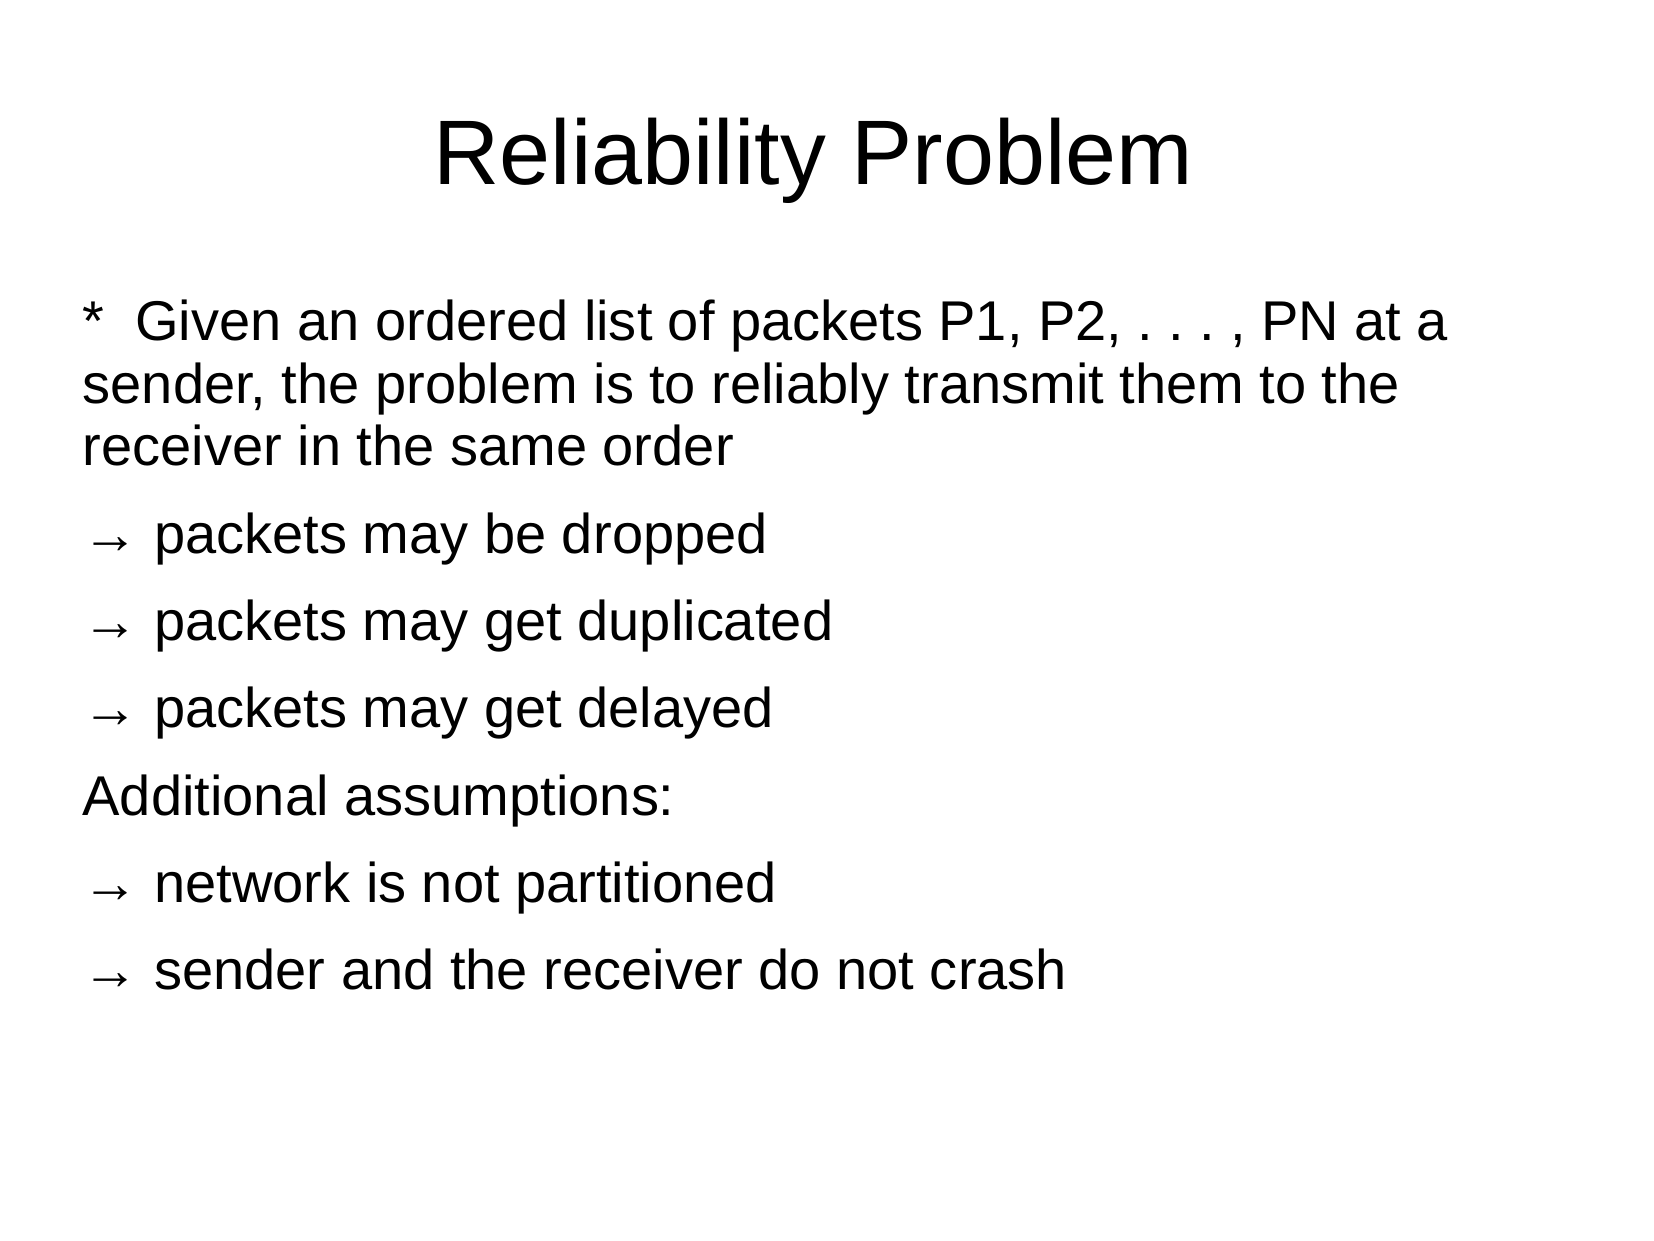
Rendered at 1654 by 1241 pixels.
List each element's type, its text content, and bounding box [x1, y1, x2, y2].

list * Given an ordered list of packets P1, P2, . . . , PN at a sender, the problem is to reliably transmit them to the receiver in the same order → packets may be dropped → packets may get duplicated → packets may get delayed Additional assumptions: → network is not partitioned → sender and the receiver do not crash [82, 290, 1571, 1010]
title Reliability Problem [82, 49, 1571, 257]
